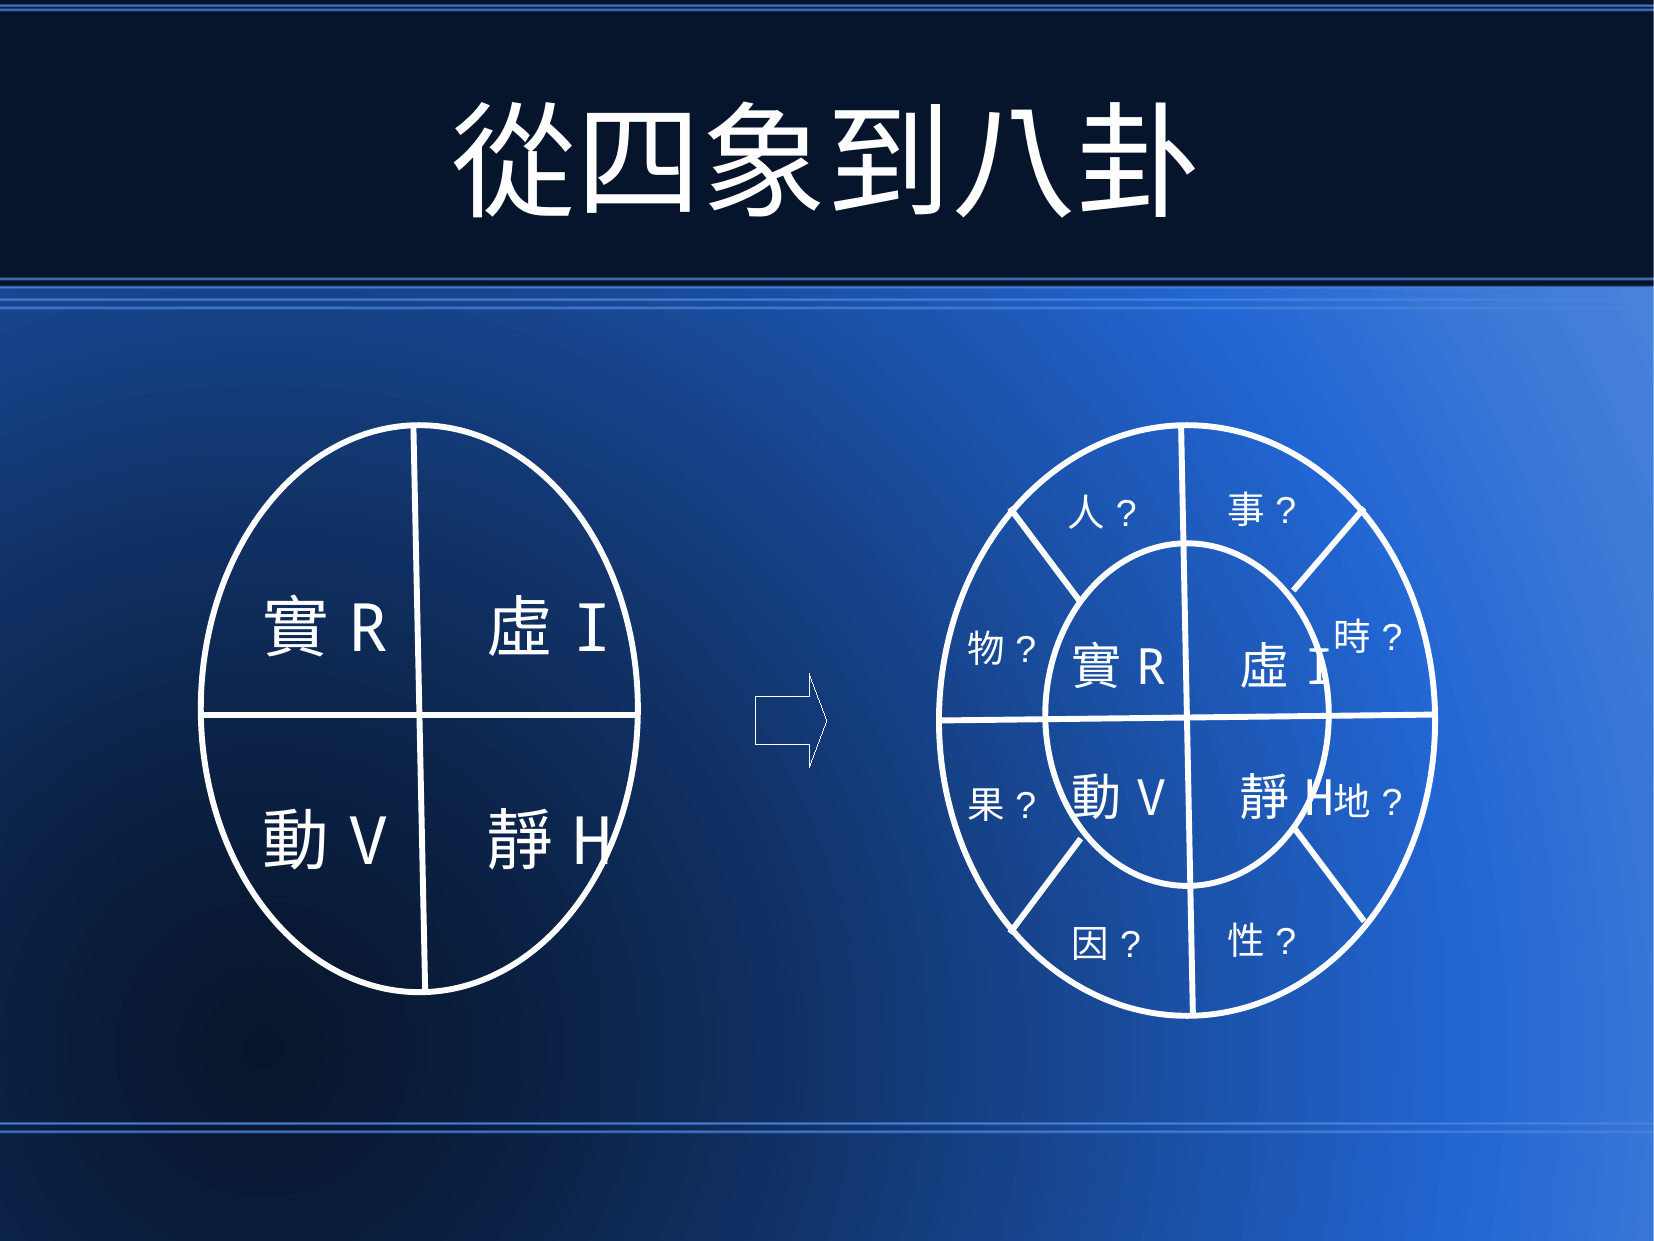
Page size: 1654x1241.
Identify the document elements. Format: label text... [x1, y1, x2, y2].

text_box 動V 靜H [1191, 750, 1365, 845]
text_box 事? [1212, 472, 1310, 535]
text_box 實R 虛I [1188, 619, 1329, 715]
text_box 動V 靜H [424, 779, 594, 875]
text_box 實R 虛I [1057, 619, 1183, 715]
text_box 動V 靜H [1057, 750, 1186, 845]
title 從四象到八卦 [82, 49, 1571, 257]
text_box 動V 靜H [248, 779, 419, 875]
text_box 果? [952, 767, 1050, 830]
picture [0, 0, 1654, 1241]
text_box 地? [1318, 764, 1416, 827]
text_box 時? [1318, 599, 1416, 662]
text_box 實R 虛I [248, 566, 415, 662]
text_box 性? [1212, 903, 1310, 966]
text_box 因? [1057, 906, 1155, 969]
text_box 物? [952, 611, 1050, 674]
text_box 實R 虛I [420, 566, 594, 662]
text_box 人? [1052, 475, 1151, 538]
